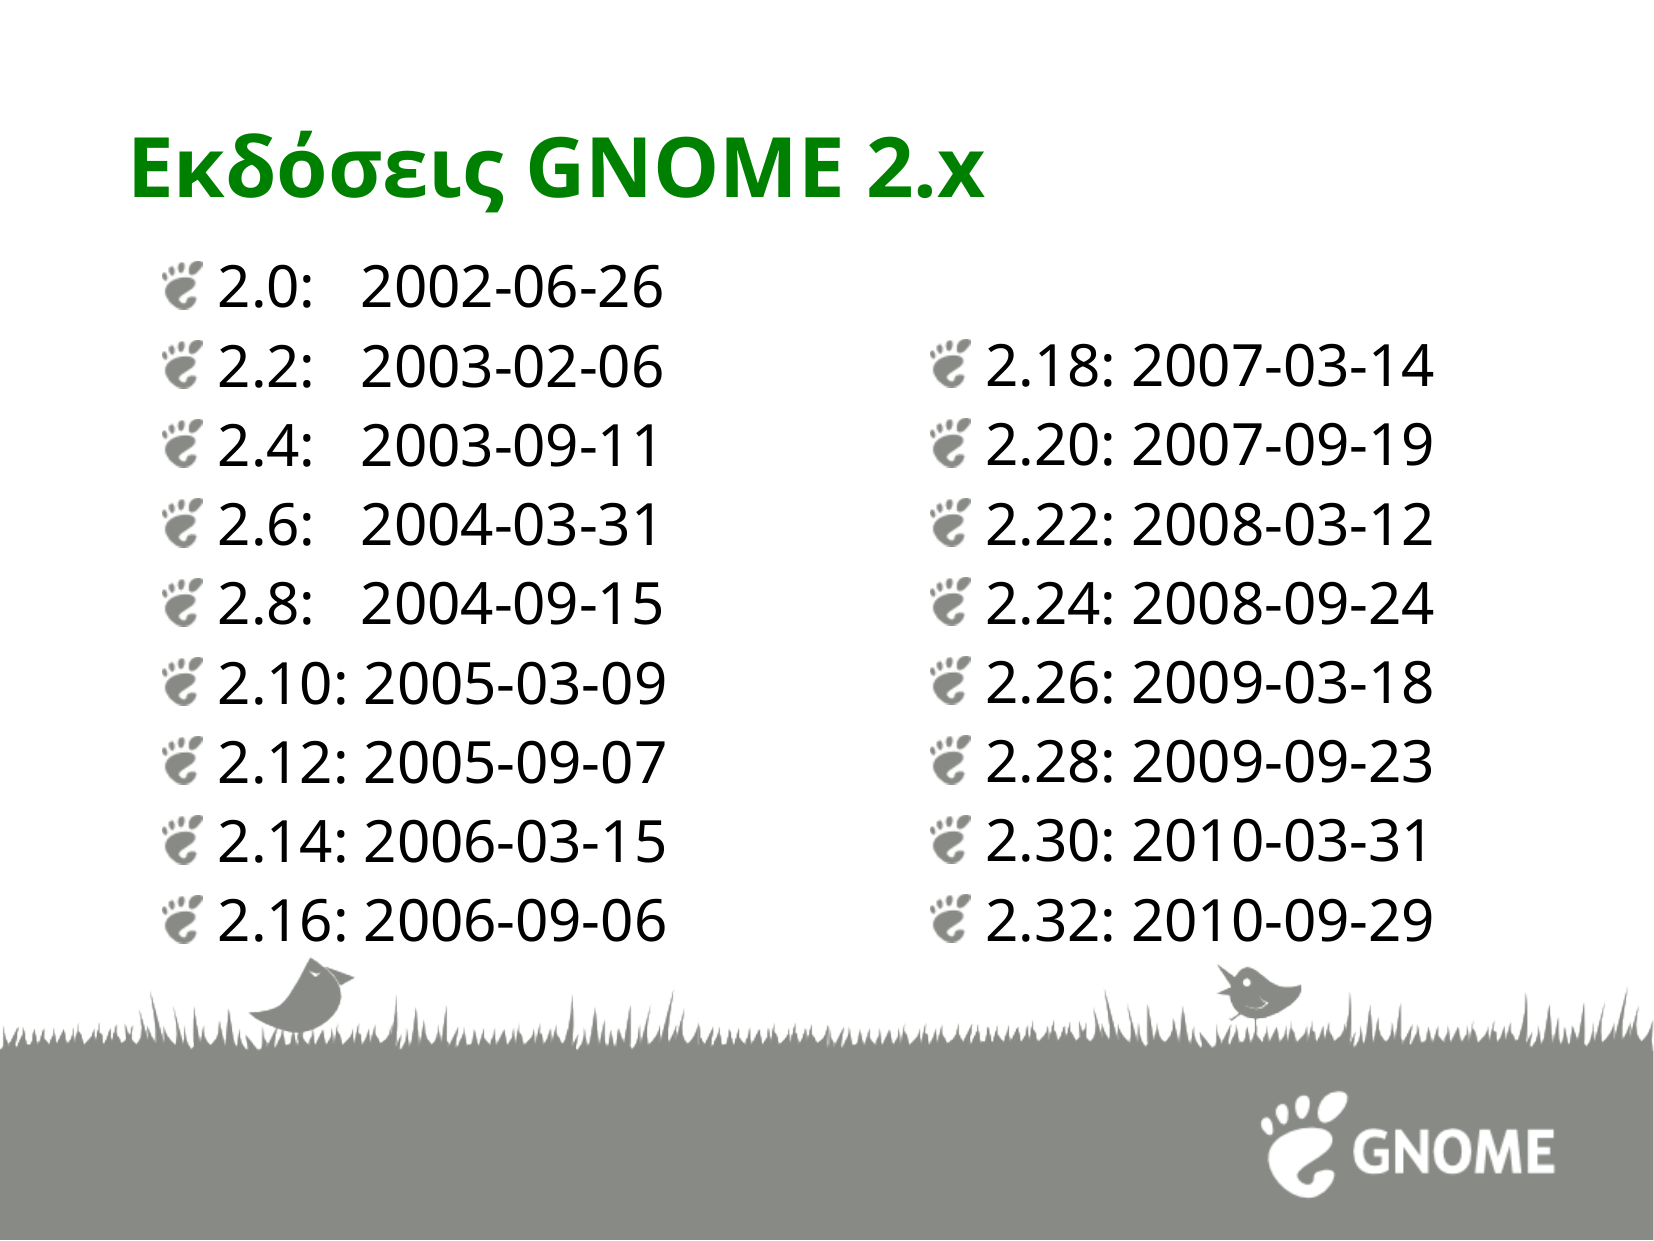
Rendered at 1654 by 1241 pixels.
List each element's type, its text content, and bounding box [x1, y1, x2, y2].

text_box 2.0: 2002-06-26 2.2: 2003-02-06 2.4: 2003-09-11 2.6: 2004-03-31 2.8: 2004-09-15 2.10: 2005-03-09 2.12: 2005-09-07 2.14: 2006-03-15 2.16: 2006-09-06 [147, 238, 823, 942]
text_box 2.18: 2007-03-14 2.20: 2007-09-19 2.22: 2008-03-12 2.24: 2008-09-24 2.26: 2009-03-18 2.28: 2009-09-23 2.30: 2010-03-31 2.32: 2010-09-29 [915, 316, 1591, 944]
picture [0, 0, 1654, 1241]
text_box Εκδόσεις GNOME 2.x [112, 100, 1276, 228]
